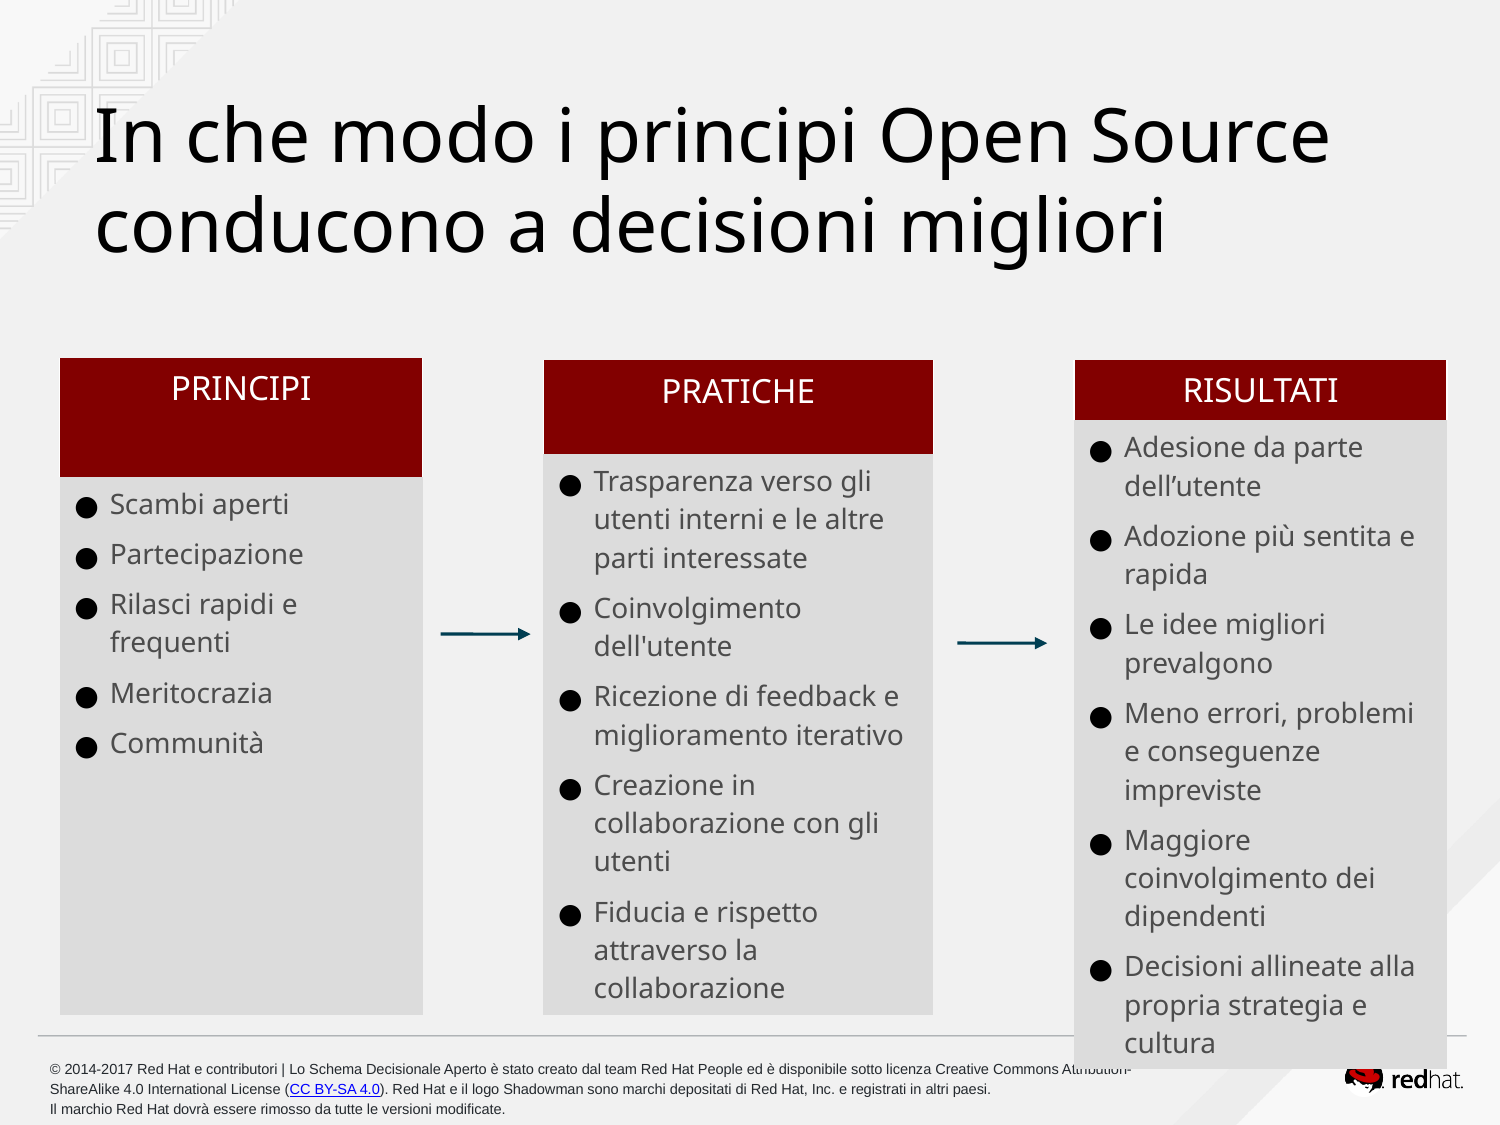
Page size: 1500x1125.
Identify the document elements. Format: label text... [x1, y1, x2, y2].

table_header PRINCIPI [60, 358, 422, 477]
table_cell Adesione da parte dell’utente Adozione più sentita e rapida Le idee migliori prevalgono Meno errori, problemi e conseguenze impreviste Maggiore coinvolgimento dei dipendenti Decisioni allineate alla propria strategia e cultura [1074, 420, 1447, 1069]
table_cell Scambi aperti Partecipazione Rilasci rapidi e frequenti Meritocrazia Communità [60, 477, 423, 1015]
table_header PRATICHE [544, 360, 933, 454]
table_cell Trasparenza verso gli utenti interni e le altre parti interessate Coinvolgimento dell'utente Ricezione di feedback e miglioramento iterativo Creazione in collaborazione con gli utenti Fiducia e rispetto attraverso la collaborazione [543, 454, 933, 1015]
picture [0, 0, 1500, 1125]
text_box In che modo i principi Open Source conducono a decisioni migliori [94, 35, 1370, 268]
table_header RISULTATI [1075, 360, 1446, 420]
